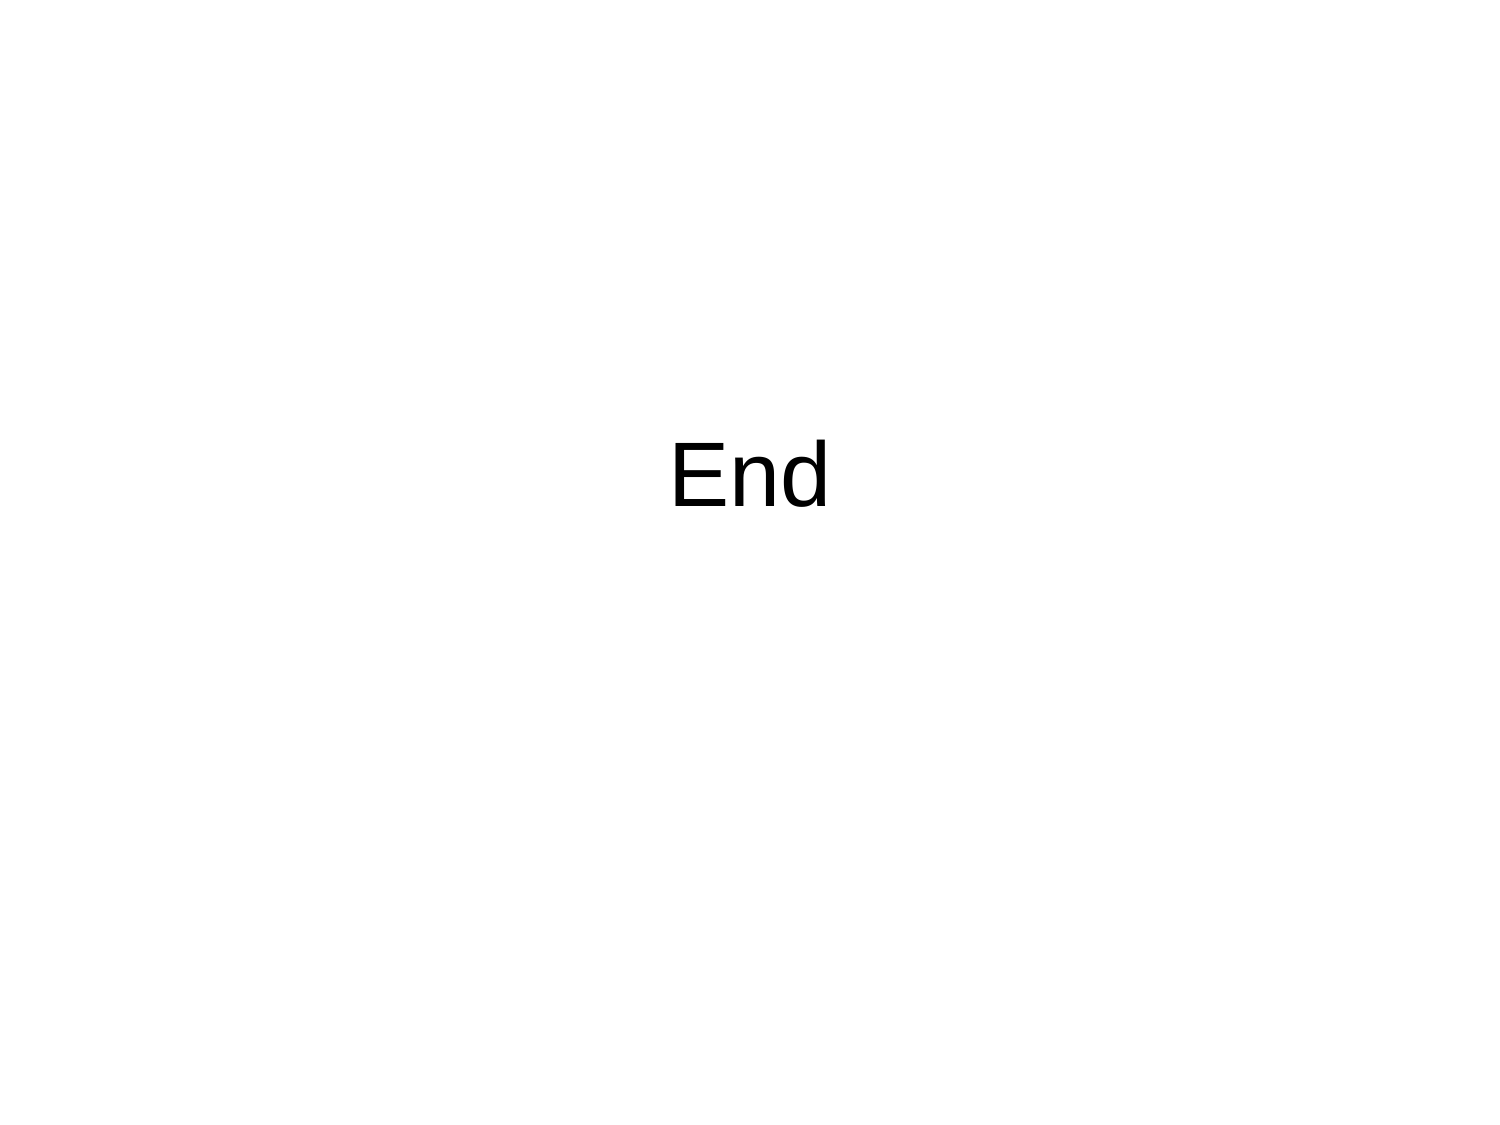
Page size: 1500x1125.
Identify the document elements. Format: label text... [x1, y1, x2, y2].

title End [112, 349, 1388, 591]
